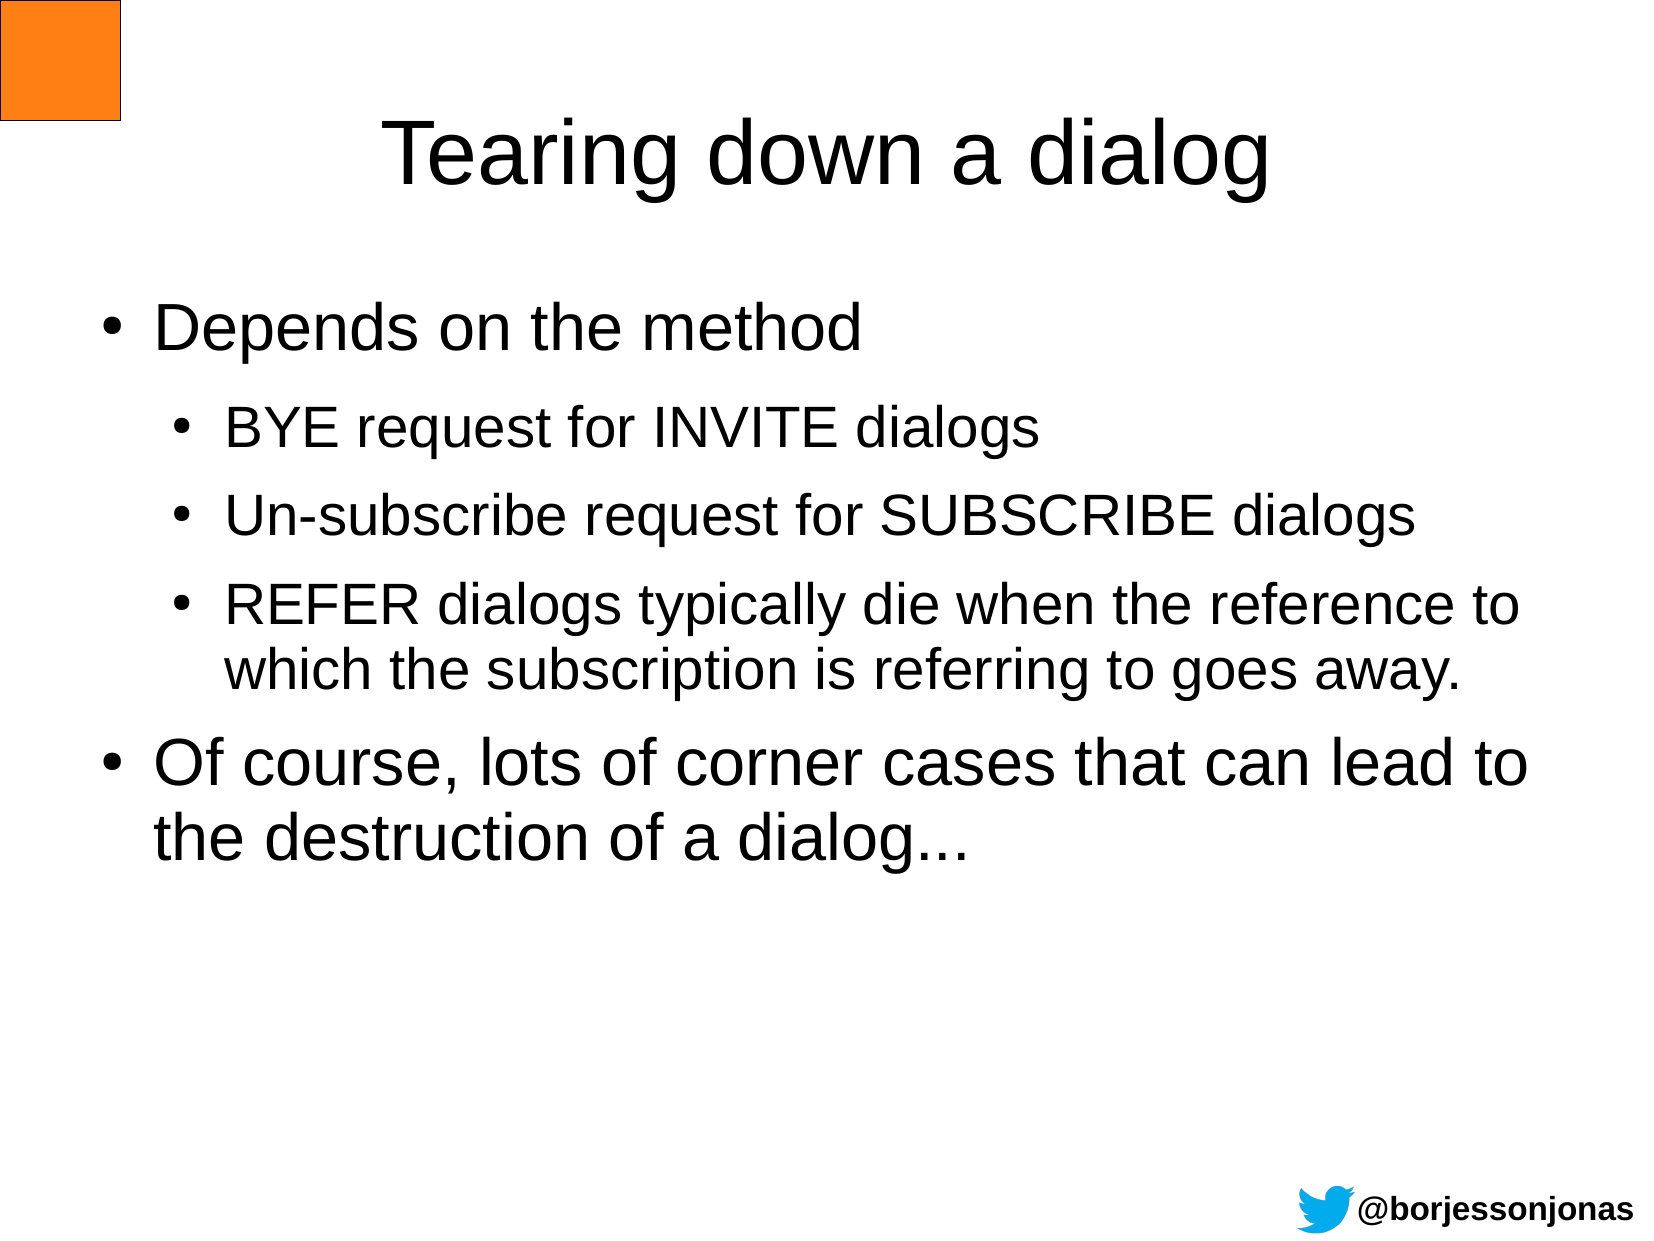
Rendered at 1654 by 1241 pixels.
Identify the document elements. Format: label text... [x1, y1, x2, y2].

title Tearing down a dialog [82, 49, 1571, 257]
picture [1277, 1160, 1375, 1241]
list Depends on the method BYE request for INVITE dialogs Un-subscribe request for SUBSCRIBE dialogs REFER dialogs typically die when the reference to which the subscription is referring to goes away. Of course, lots of corner cases that can lead to the destruction of a dialog... [82, 290, 1571, 1109]
